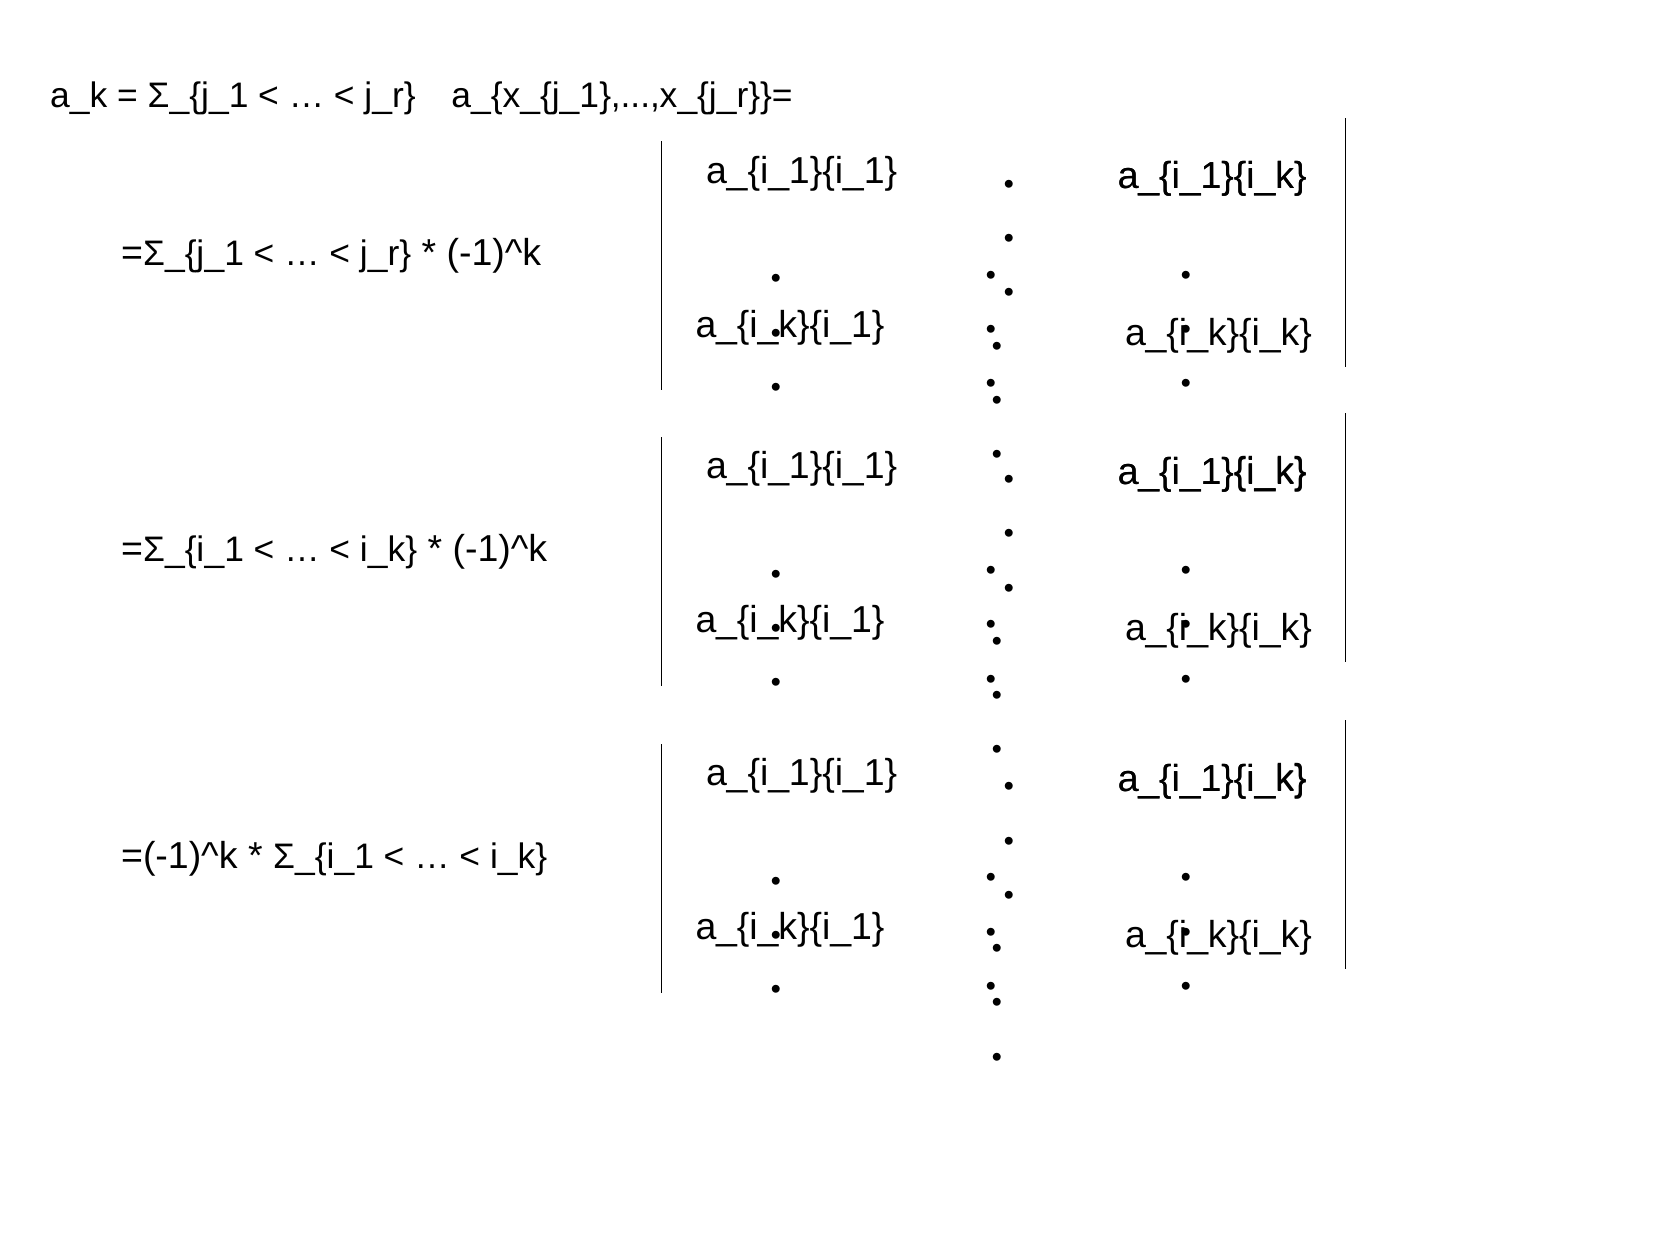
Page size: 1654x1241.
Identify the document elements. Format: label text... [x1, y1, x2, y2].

text_box ・・・ [742, 537, 835, 591]
text_box =Σ_{i_1 < … < i_k} * (-1)^k [106, 519, 562, 577]
text_box ・・・ [964, 309, 1056, 367]
text_box ・・・ [964, 604, 1056, 662]
text_box ・・・ [1153, 238, 1245, 296]
text_box a_{i_k}{i_1} [680, 295, 918, 365]
text_box ・・・ [958, 840, 1050, 898]
text_box ・・・ [964, 911, 1056, 969]
text_box ・・・ [976, 749, 1068, 807]
text_box a_k = Σ_{j_1 < … < j_r} a_{x_{j_1},...,x_{j_r}}= [35, 59, 1628, 119]
text_box =Σ_{j_1 < … < j_r} * (-1)^k [106, 224, 556, 282]
text_box ・・・ [1153, 533, 1245, 591]
text_box a_{i_1}{i_1} [680, 141, 974, 217]
text_box a_{i_1}{i_k} [1103, 146, 1340, 217]
text_box =(-1)^k * Σ_{i_1 < … < i_k} [106, 826, 573, 884]
text_box a_{i_k}{i_1} [680, 897, 918, 968]
text_box a_{i_1}{i_k} [1103, 442, 1340, 512]
text_box ・・・ [742, 844, 835, 898]
text_box ・・・ [958, 238, 1050, 296]
text_box a_{i_k}{i_1} [680, 590, 918, 661]
text_box a_{i_k}{i_k} [1110, 905, 1403, 981]
text_box ・・・ [958, 533, 1050, 591]
text_box a_{i_1}{i_1} [680, 744, 974, 819]
text_box a_{i_k}{i_k} [1110, 598, 1403, 674]
text_box ・・・ [1153, 840, 1245, 898]
text_box a_{i_k}{i_k} [1110, 303, 1403, 378]
text_box a_{i_1}{i_k} [1103, 749, 1340, 819]
text_box ・・・ [976, 442, 1068, 500]
text_box ・・・ [742, 241, 835, 295]
text_box ・・・ [976, 147, 1068, 205]
text_box a_{i_1}{i_1} [680, 437, 974, 512]
